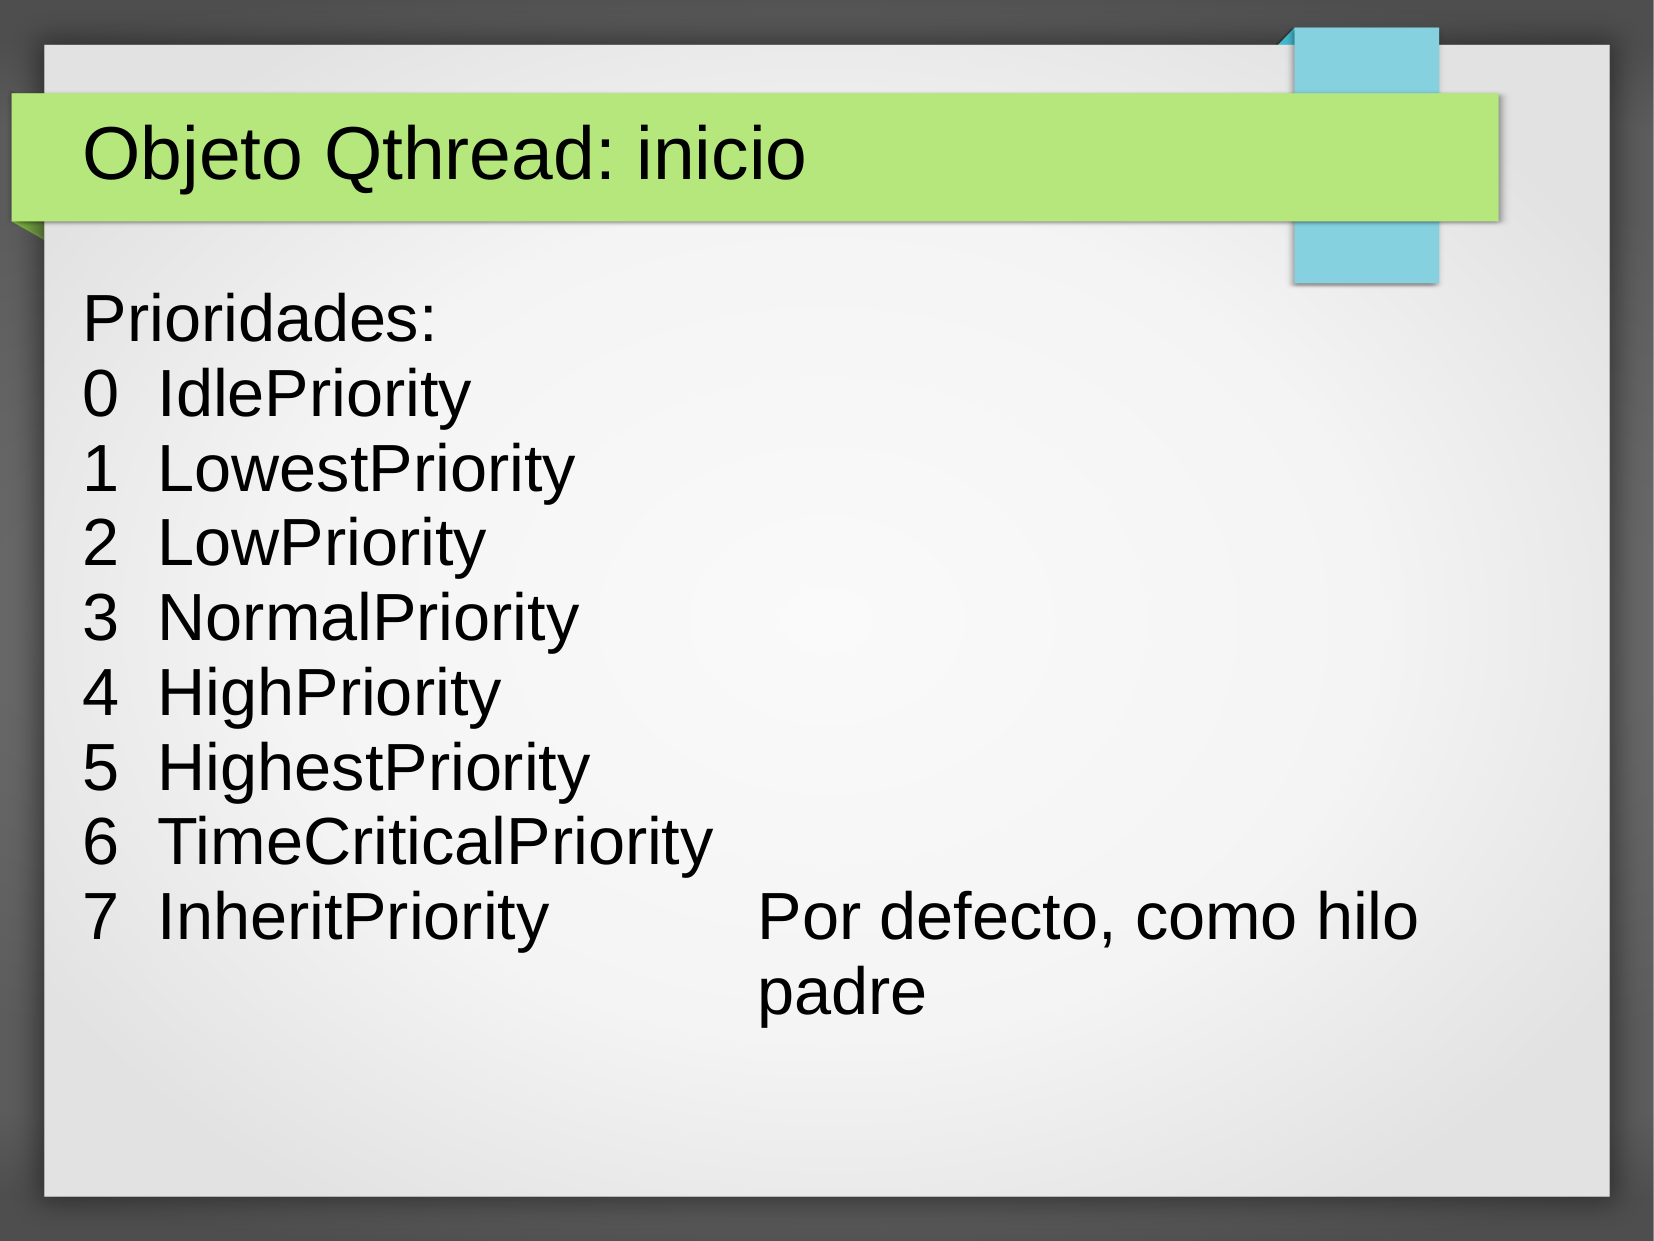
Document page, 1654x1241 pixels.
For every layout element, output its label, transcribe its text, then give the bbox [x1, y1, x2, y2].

title Objeto Qthread: inicio [82, 94, 1264, 213]
picture [0, 0, 1654, 1241]
subtitle Prioridades: 0 IdlePriority 1 LowestPriority 2 LowPriority 3 NormalPriority 4 HighPriority 5 HighestPriority 6 TimeCriticalPriority 7 InheritPriority Por defecto, como hilo padre [82, 281, 1571, 1029]
